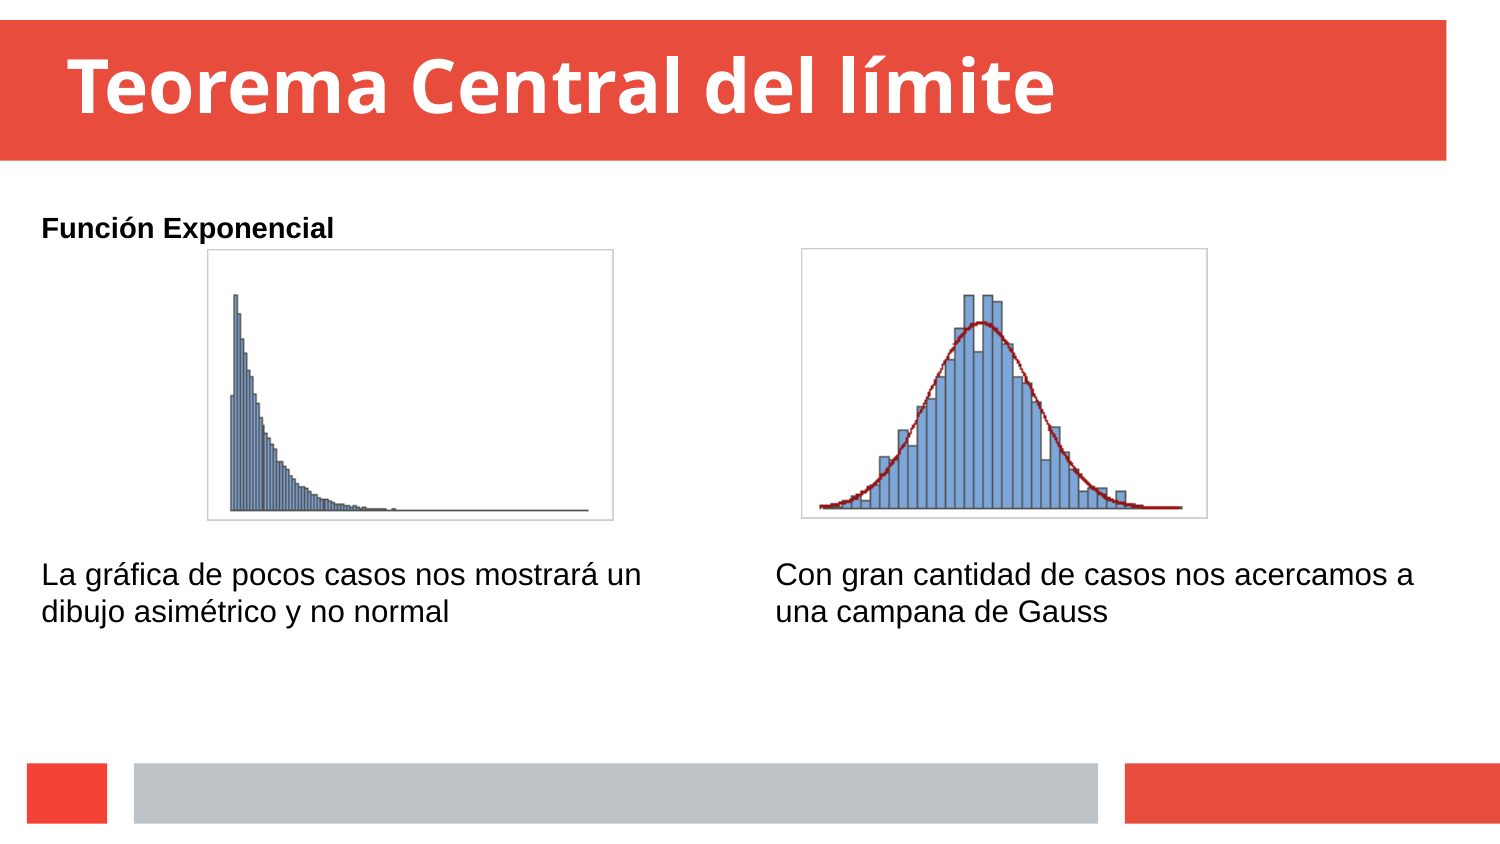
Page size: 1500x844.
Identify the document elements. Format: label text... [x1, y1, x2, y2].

list Con gran cantidad de casos nos acercamos a una campana de Gauss [763, 541, 1430, 791]
list La gráfica de pocos casos nos mostrará un dibujo asimétrico y no normal [28, 541, 696, 791]
title Teorema Central del límite [53, 40, 1447, 141]
picture [207, 249, 614, 521]
picture [801, 248, 1208, 519]
list Función Exponencial [28, 197, 696, 541]
